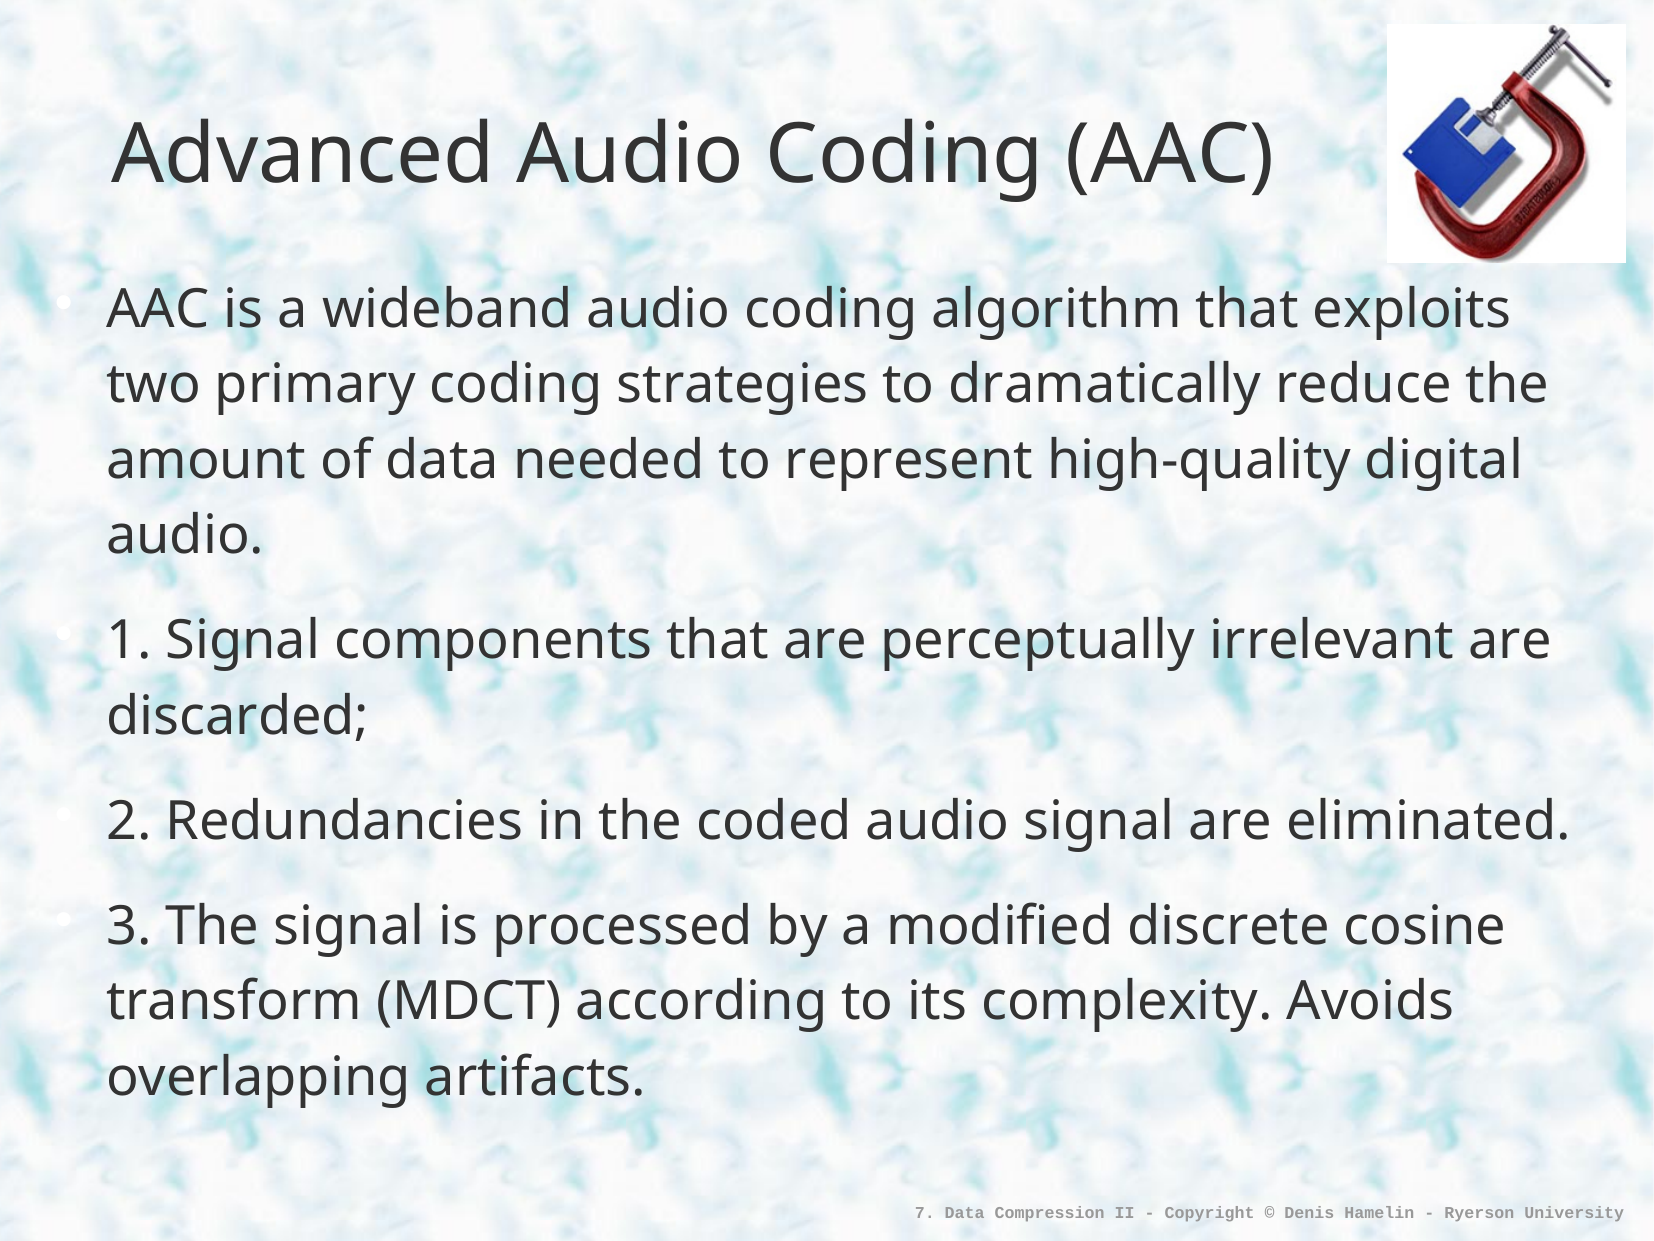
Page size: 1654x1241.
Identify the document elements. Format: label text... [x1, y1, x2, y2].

picture [0, 0, 1654, 1241]
list AAC is a wideband audio coding algorithm that exploits two primary coding strategies to dramatically reduce the amount of data needed to represent high-quality digital audio. 1. Signal components that are perceptually irrelevant are discarded; 2. Redundancies in the coded audio signal are eliminated. 3. The signal is processed by a modified discrete cosine transform (MDCT) according to its complexity. Avoids overlapping artifacts. [37, 262, 1613, 1120]
title Advanced Audio Coding (AAC)‏ [37, 37, 1350, 245]
